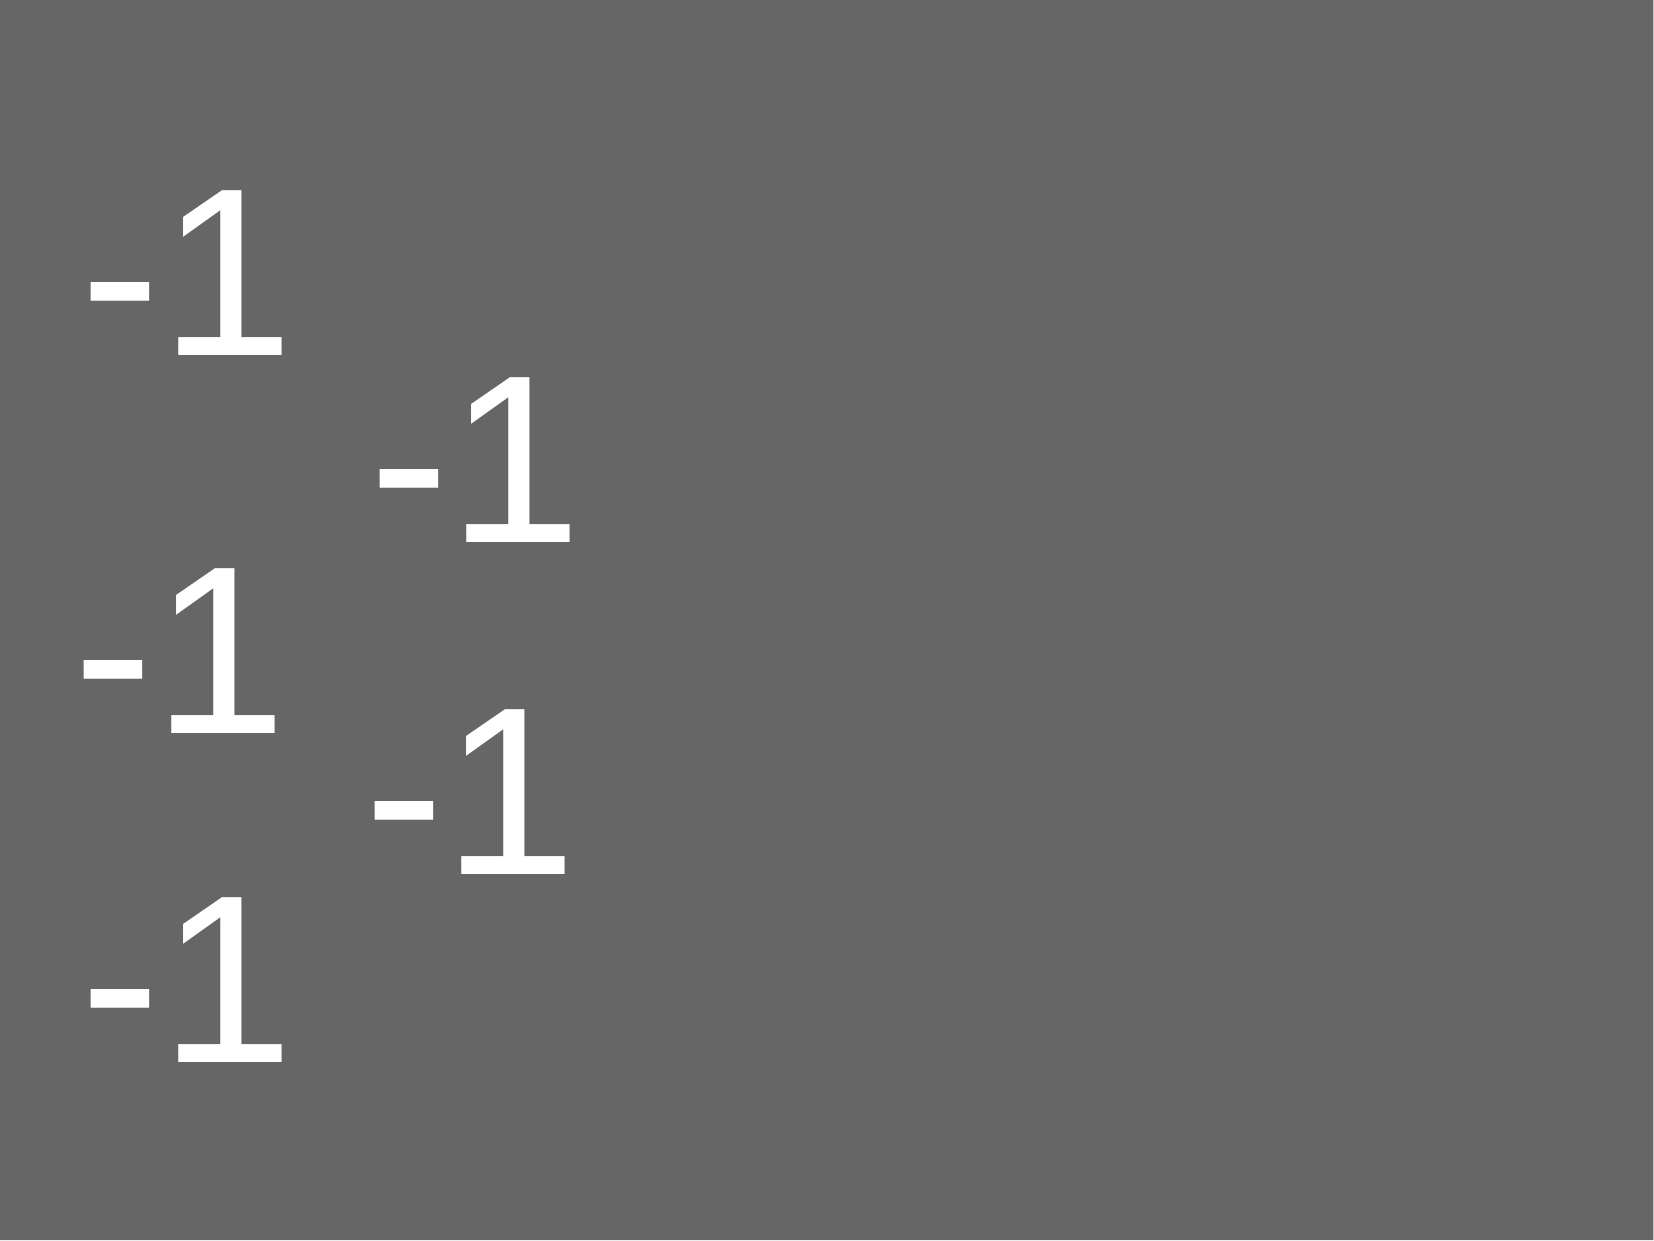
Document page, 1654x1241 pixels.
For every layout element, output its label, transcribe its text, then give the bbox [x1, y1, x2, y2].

text_box -1 [59, 508, 395, 792]
text_box -1 [65, 838, 402, 1121]
text_box -1 [349, 650, 686, 934]
text_box -1 [65, 131, 402, 414]
text_box -1 [354, 318, 691, 602]
text_box [0, 0, 1654, 1241]
